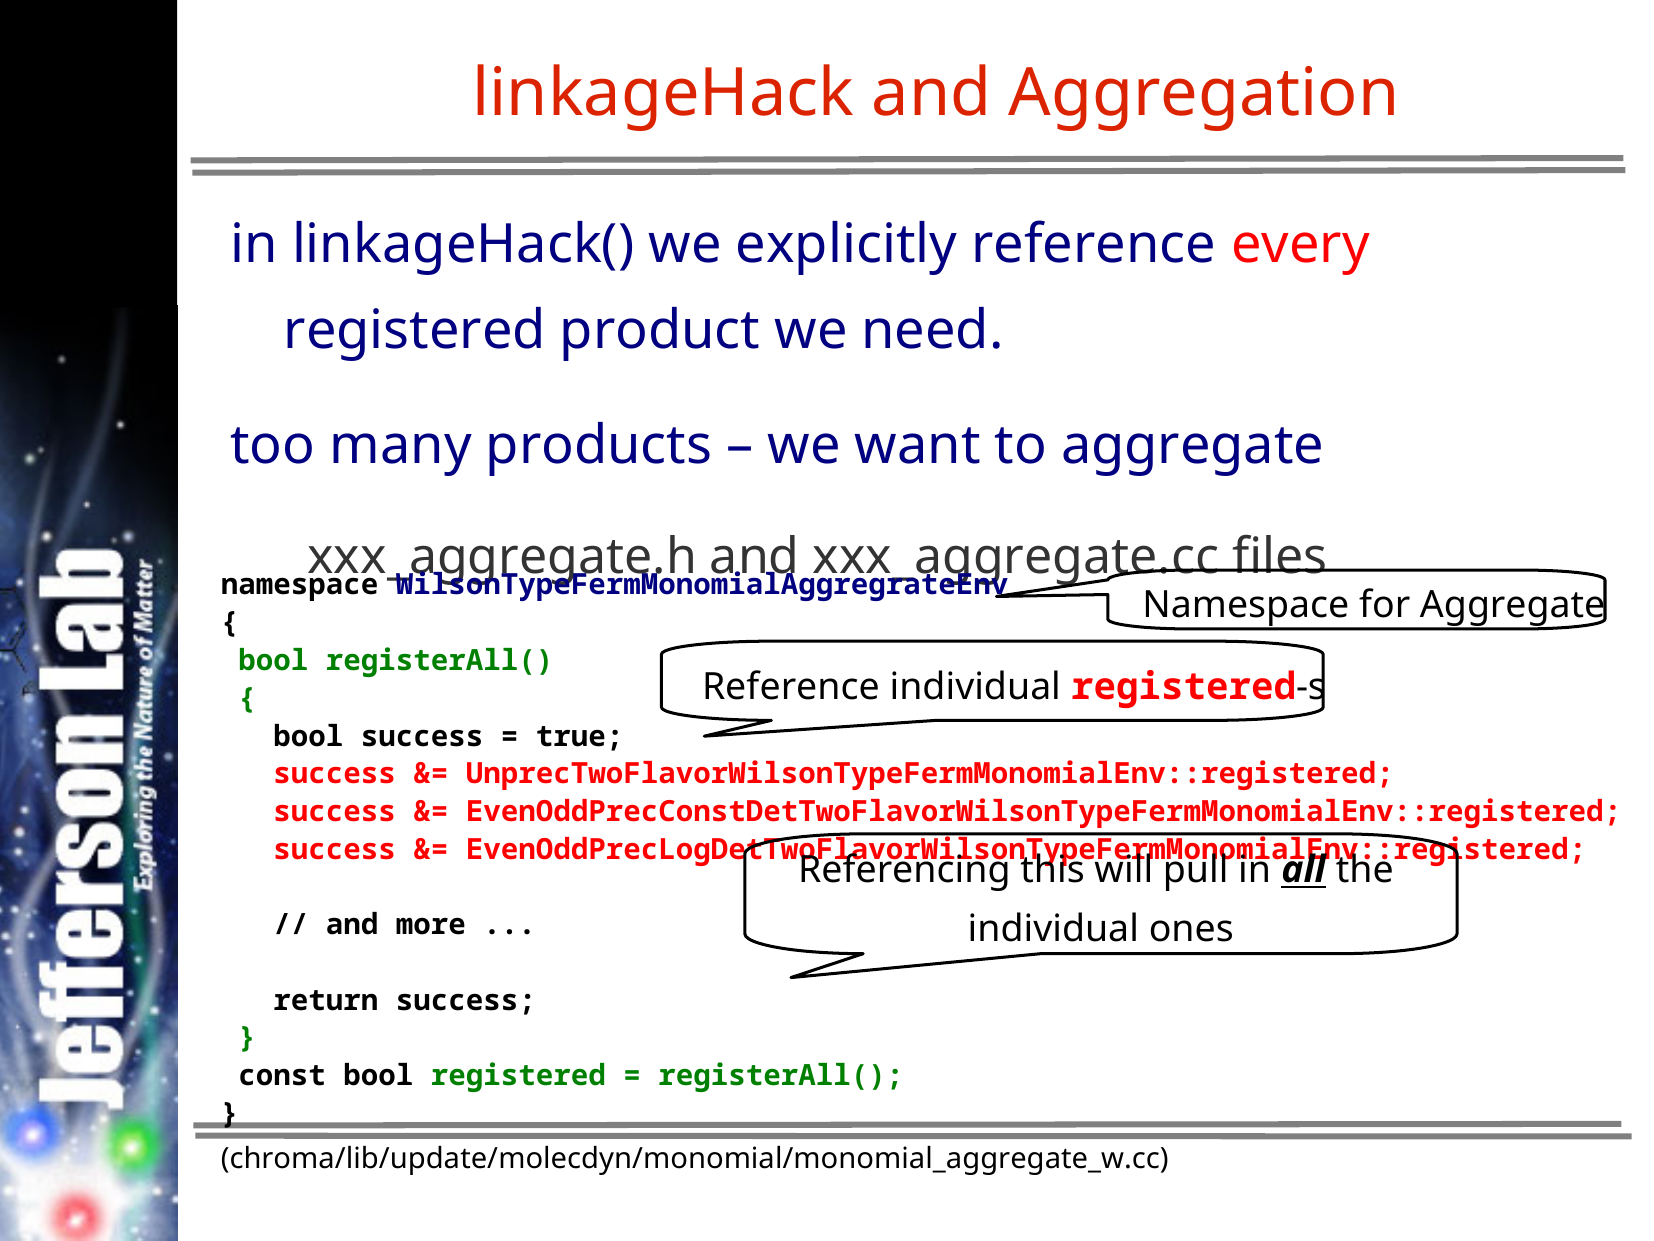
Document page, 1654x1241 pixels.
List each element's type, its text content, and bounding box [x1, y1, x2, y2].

picture [0, 308, 178, 1241]
text_box Referencing this will pull in all the individual ones [744, 833, 1458, 978]
text_box Reference individual registered-s [661, 641, 1324, 737]
text_box namespace WilsonTypeFermMonomialAggregrateEnv { bool registerAll() { bool success = true; success &= UnprecTwoFlavorWilsonTypeFermMonomialEnv::registered; success &= EvenOddPrecConstDetTwoFlavorWilsonTypeFermMonomialEnv::registered; success &= EvenOddPrecLogDetTwoFlavorWilsonTypeFermMonomialEnv::registered; // and more ... return success; } const bool registered = registerAll(); } (chroma/lib/update/molecdyn/monomial/monomial_aggregate_w.cc) [204, 556, 1652, 1186]
text_box Namespace for Aggregate [996, 570, 1606, 629]
list in linkageHack() we explicitly reference every registered product we need. too many products – we want to aggregate xxx_aggregate.h and xxx_aggregate.cc files [212, 192, 1614, 556]
title linkageHack and Aggregation [235, 17, 1638, 149]
